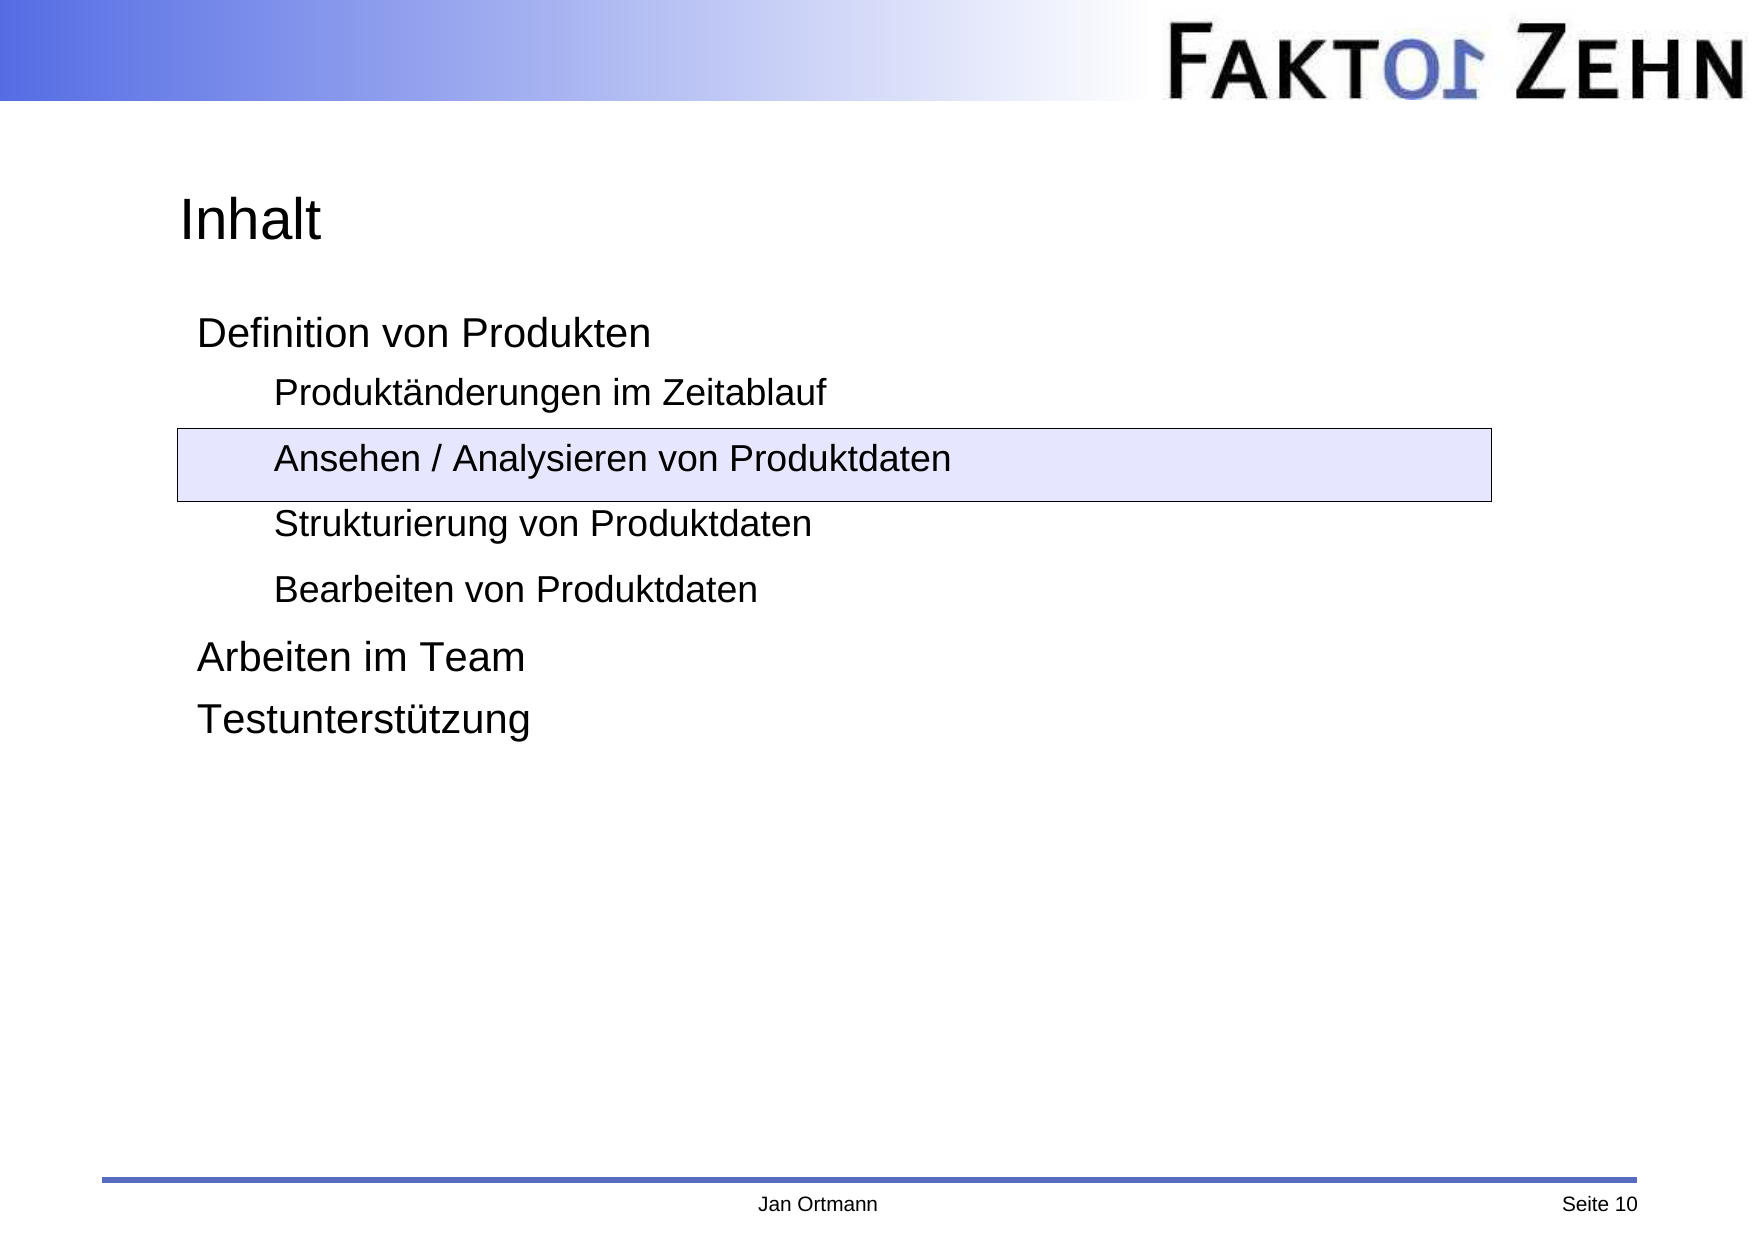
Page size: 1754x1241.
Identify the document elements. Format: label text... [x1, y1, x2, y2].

title Inhalt [179, 142, 1576, 296]
list Definition von Produkten Produktänderungen im Zeitablauf Ansehen / Analysieren von Produktdaten Strukturierung von Produktdaten Bearbeiten von Produktdaten Arbeiten im Team Testunterstützung [179, 310, 1576, 1078]
picture [1162, 7, 1752, 100]
